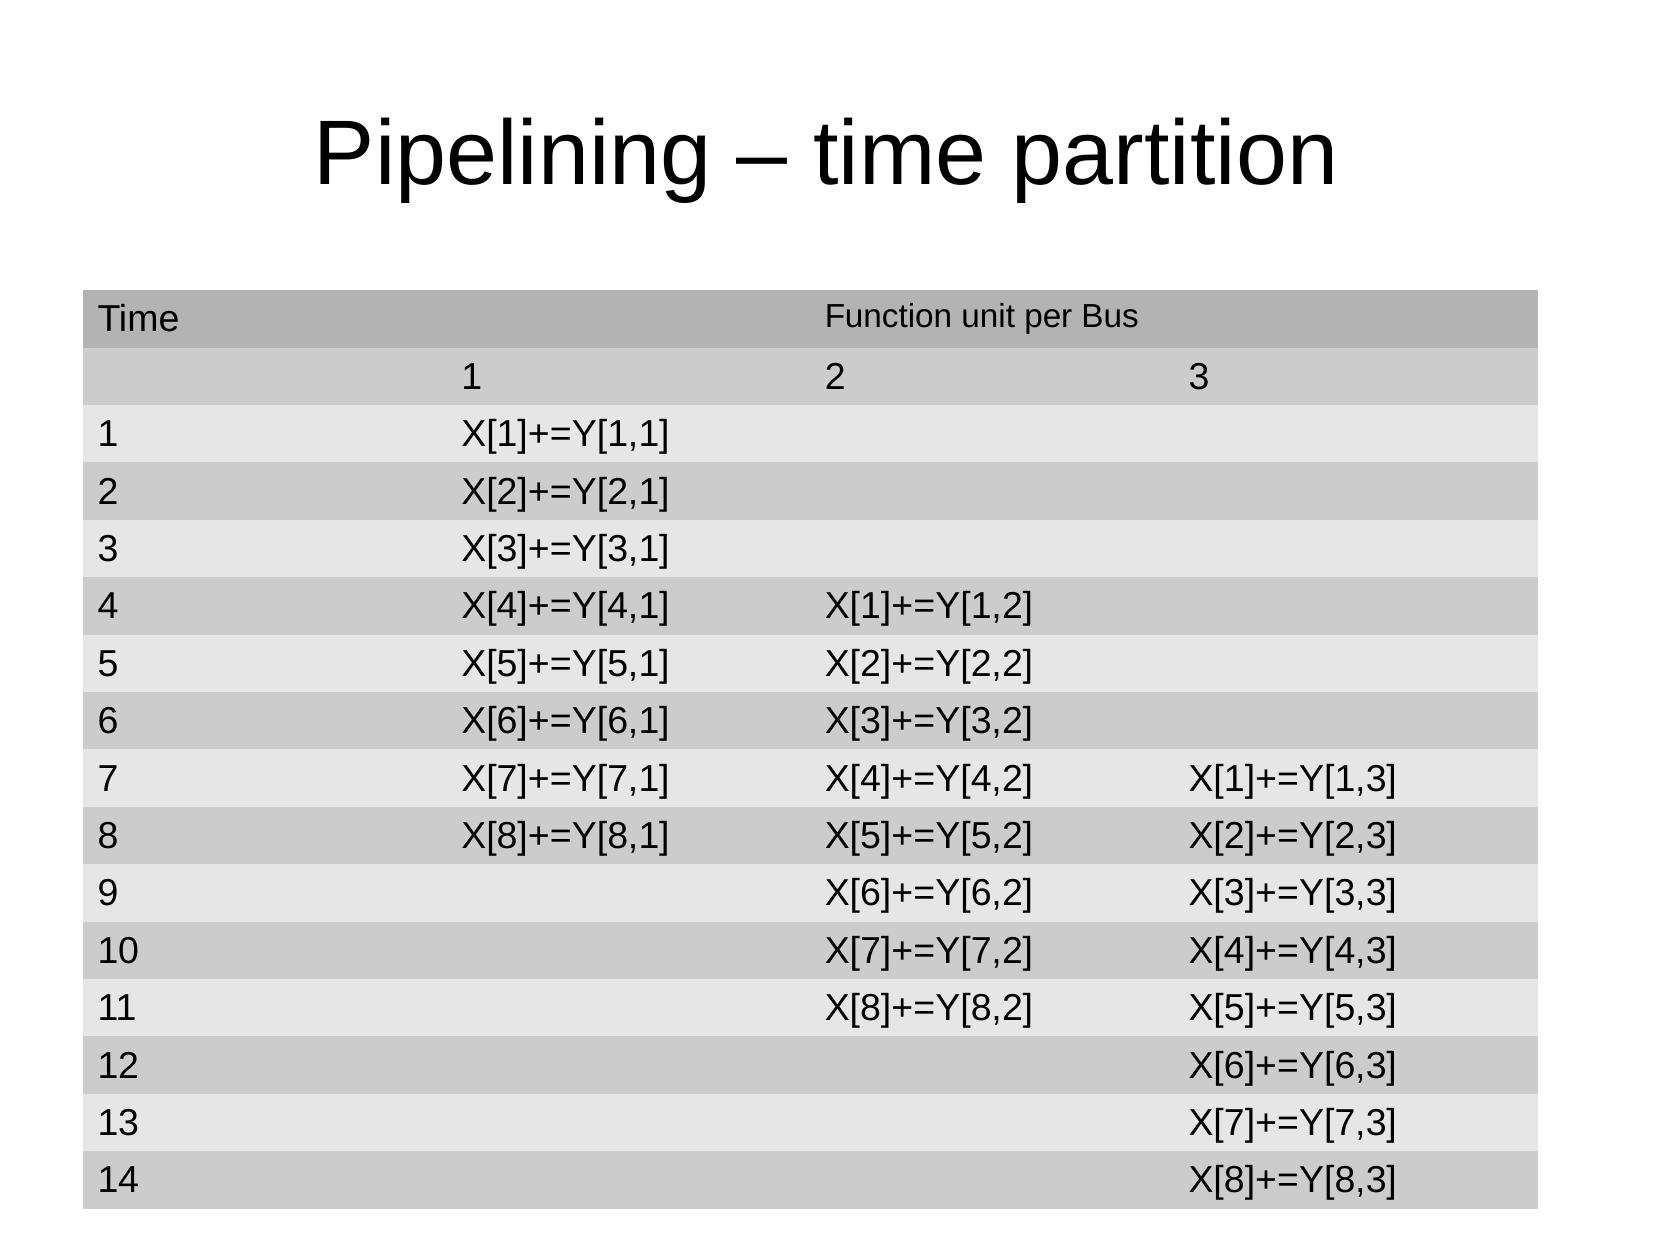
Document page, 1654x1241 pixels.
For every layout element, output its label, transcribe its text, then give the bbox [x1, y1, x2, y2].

table_cell X[2]+=Y[2,1] [446, 462, 810, 520]
table_cell 3 [1174, 348, 1538, 405]
table_cell 7 [83, 749, 446, 807]
table_cell X[3]+=Y[3,2] [810, 692, 1174, 749]
table_cell [810, 1036, 1174, 1094]
table_cell 2 [83, 462, 446, 520]
table_cell 11 [83, 979, 446, 1036]
table_cell 3 [83, 520, 446, 577]
table_cell [1174, 635, 1538, 692]
table_cell X[7]+=Y[7,3] [1174, 1094, 1538, 1151]
table_cell [83, 348, 446, 405]
table_cell [1174, 405, 1538, 462]
table_cell 8 [83, 807, 446, 864]
table_cell [1174, 462, 1538, 520]
table_cell X[3]+=Y[3,1] [446, 520, 810, 577]
table_cell [1174, 577, 1538, 635]
table_cell X[2]+=Y[2,3] [1174, 807, 1538, 864]
table_cell 1 [83, 405, 446, 462]
table_cell 10 [83, 922, 446, 979]
table_cell X[6]+=Y[6,3] [1174, 1036, 1538, 1094]
table_cell [446, 979, 810, 1036]
table_cell X[1]+=Y[1,3] [1174, 749, 1538, 807]
table_cell X[1]+=Y[1,1] [446, 405, 810, 462]
table_cell [446, 864, 810, 922]
table_cell X[6]+=Y[6,2] [810, 864, 1174, 922]
table_header [1174, 290, 1538, 348]
table_cell [810, 462, 1174, 520]
table_cell [810, 520, 1174, 577]
table_cell X[5]+=Y[5,3] [1174, 979, 1538, 1036]
table_cell 4 [83, 577, 446, 635]
table_cell X[1]+=Y[1,2] [810, 577, 1174, 635]
table_cell X[3]+=Y[3,3] [1174, 864, 1538, 922]
table_cell 9 [83, 864, 446, 922]
table_header [446, 290, 810, 348]
table_cell X[2]+=Y[2,2] [810, 635, 1174, 692]
table_cell [810, 1094, 1174, 1151]
table_cell X[4]+=Y[4,3] [1174, 922, 1538, 979]
table_cell 1 [446, 348, 810, 405]
table_cell [1174, 692, 1538, 749]
table_cell X[5]+=Y[5,1] [446, 635, 810, 692]
table_cell X[7]+=Y[7,1] [446, 749, 810, 807]
table_cell [446, 1151, 810, 1209]
table_cell 12 [83, 1036, 446, 1094]
table_cell X[8]+=Y[8,1] [446, 807, 810, 864]
table_cell [446, 1094, 810, 1151]
table_cell X[8]+=Y[8,3] [1174, 1151, 1538, 1209]
table_cell X[6]+=Y[6,1] [446, 692, 810, 749]
table_cell X[4]+=Y[4,2] [810, 749, 1174, 807]
table_cell [810, 405, 1174, 462]
table_cell X[5]+=Y[5,2] [810, 807, 1174, 864]
table_cell [1174, 520, 1538, 577]
table_cell [810, 1151, 1174, 1209]
table_cell 2 [810, 348, 1174, 405]
table_cell 5 [83, 635, 446, 692]
table_cell 13 [83, 1094, 446, 1151]
table_cell X[8]+=Y[8,2] [810, 979, 1174, 1036]
table_header Time [83, 290, 446, 348]
table_cell X[4]+=Y[4,1] [446, 577, 810, 635]
table_cell [446, 922, 810, 979]
table_cell 6 [83, 692, 446, 749]
table_header Function unit per Bus [810, 290, 1174, 348]
table_cell 14 [83, 1151, 446, 1209]
table_cell [446, 1036, 810, 1094]
title Pipelining – time partition [82, 49, 1571, 257]
table_cell X[7]+=Y[7,2] [810, 922, 1174, 979]
